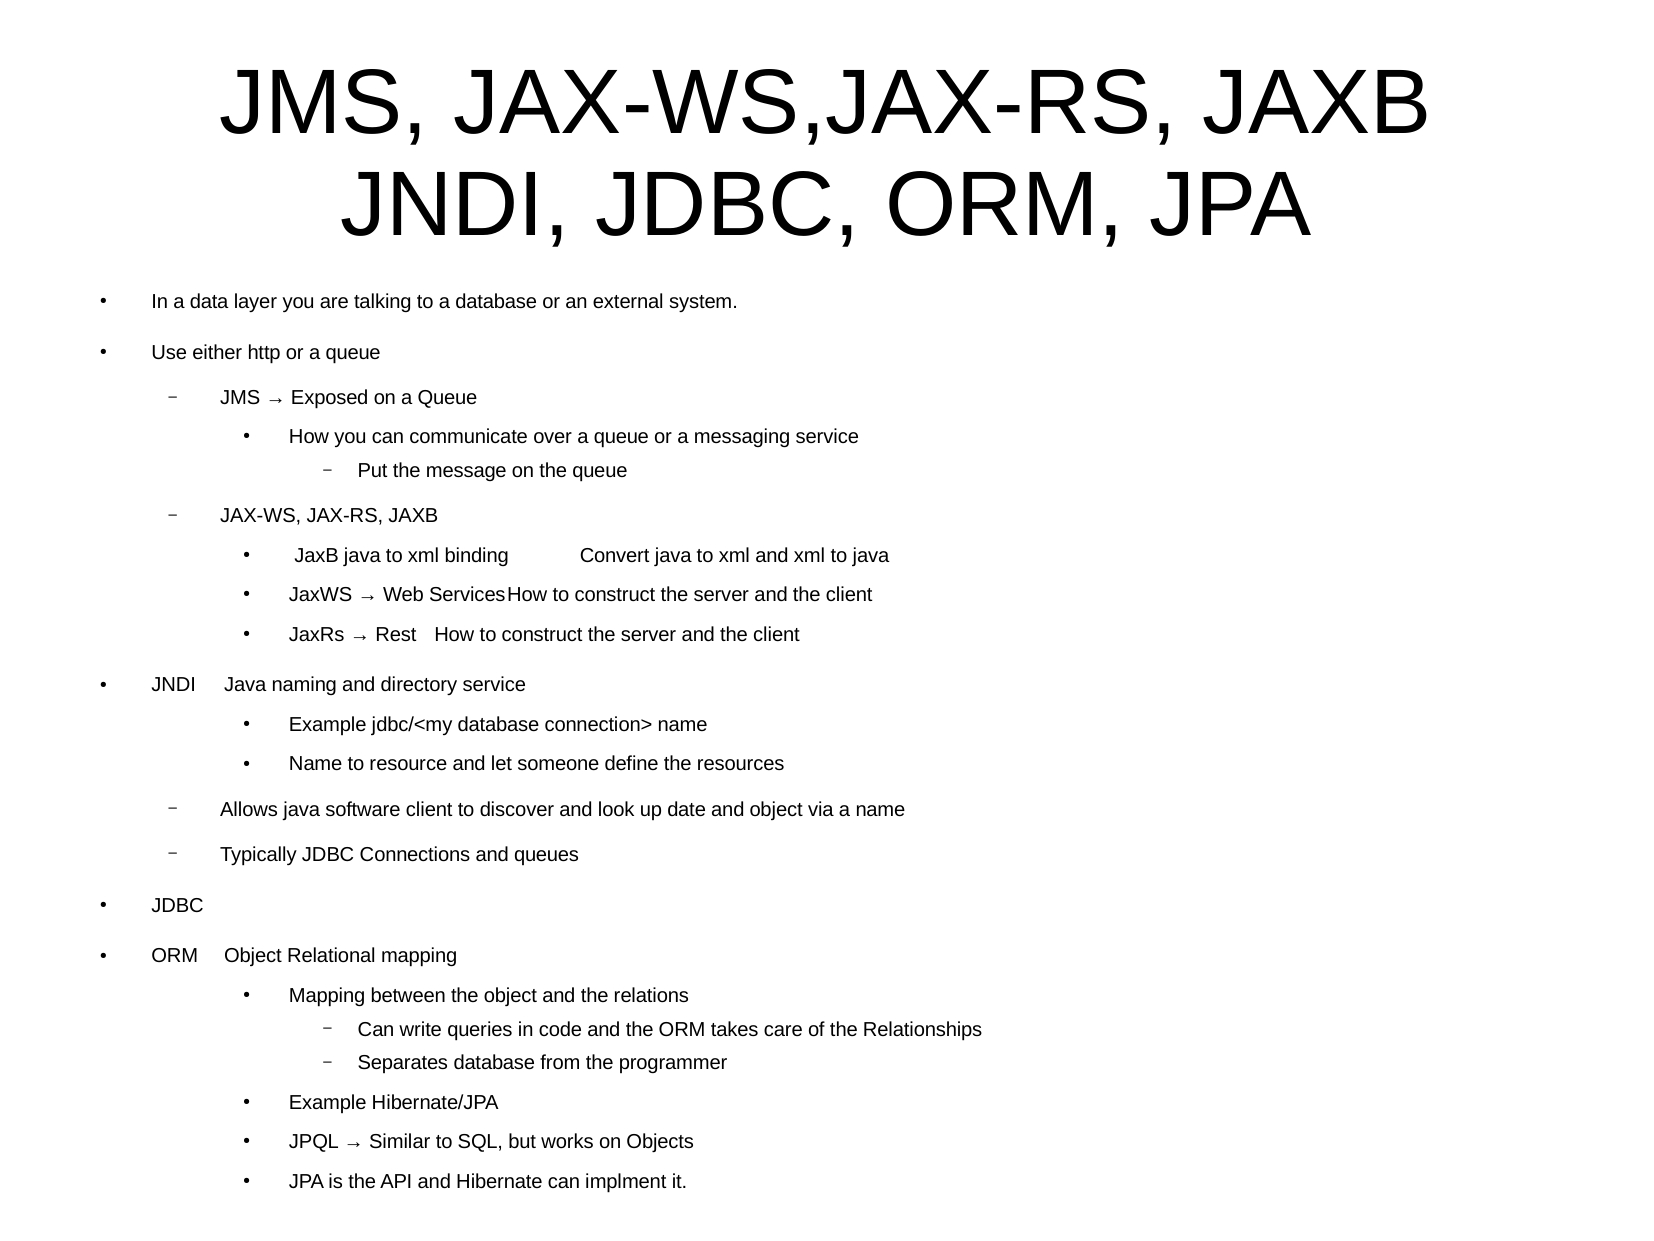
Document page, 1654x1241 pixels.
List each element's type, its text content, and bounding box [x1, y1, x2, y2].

list In a data layer you are talking to a database or an external system. Use either http or a queue JMS → Exposed on a Queue How you can communicate over a queue or a messaging service Put the message on the queue JAX-WS, JAX-RS, JAXB JaxB java to xml binding Convert java to xml and xml to java JaxWS → Web Services How to construct the server and the client JaxRs → Rest How to construct the server and the client JNDI Java naming and directory service Example jdbc/<my database connection> name Name to resource and let someone define the resources Allows java software client to discover and look up date and object via a name Typically JDBC Connections and queues JDBC ORM Object Relational mapping Mapping between the object and the relations Can write queries in code and the ORM takes care of the Relationships Separates database from the programmer Example Hibernate/JPA JPQL → Similar to SQL, but works on Objects JPA is the API and Hibernate can implment it. [82, 290, 1571, 1201]
title JMS, JAX-WS,JAX-RS, JAXB JNDI, JDBC, ORM, JPA [82, 49, 1571, 257]
